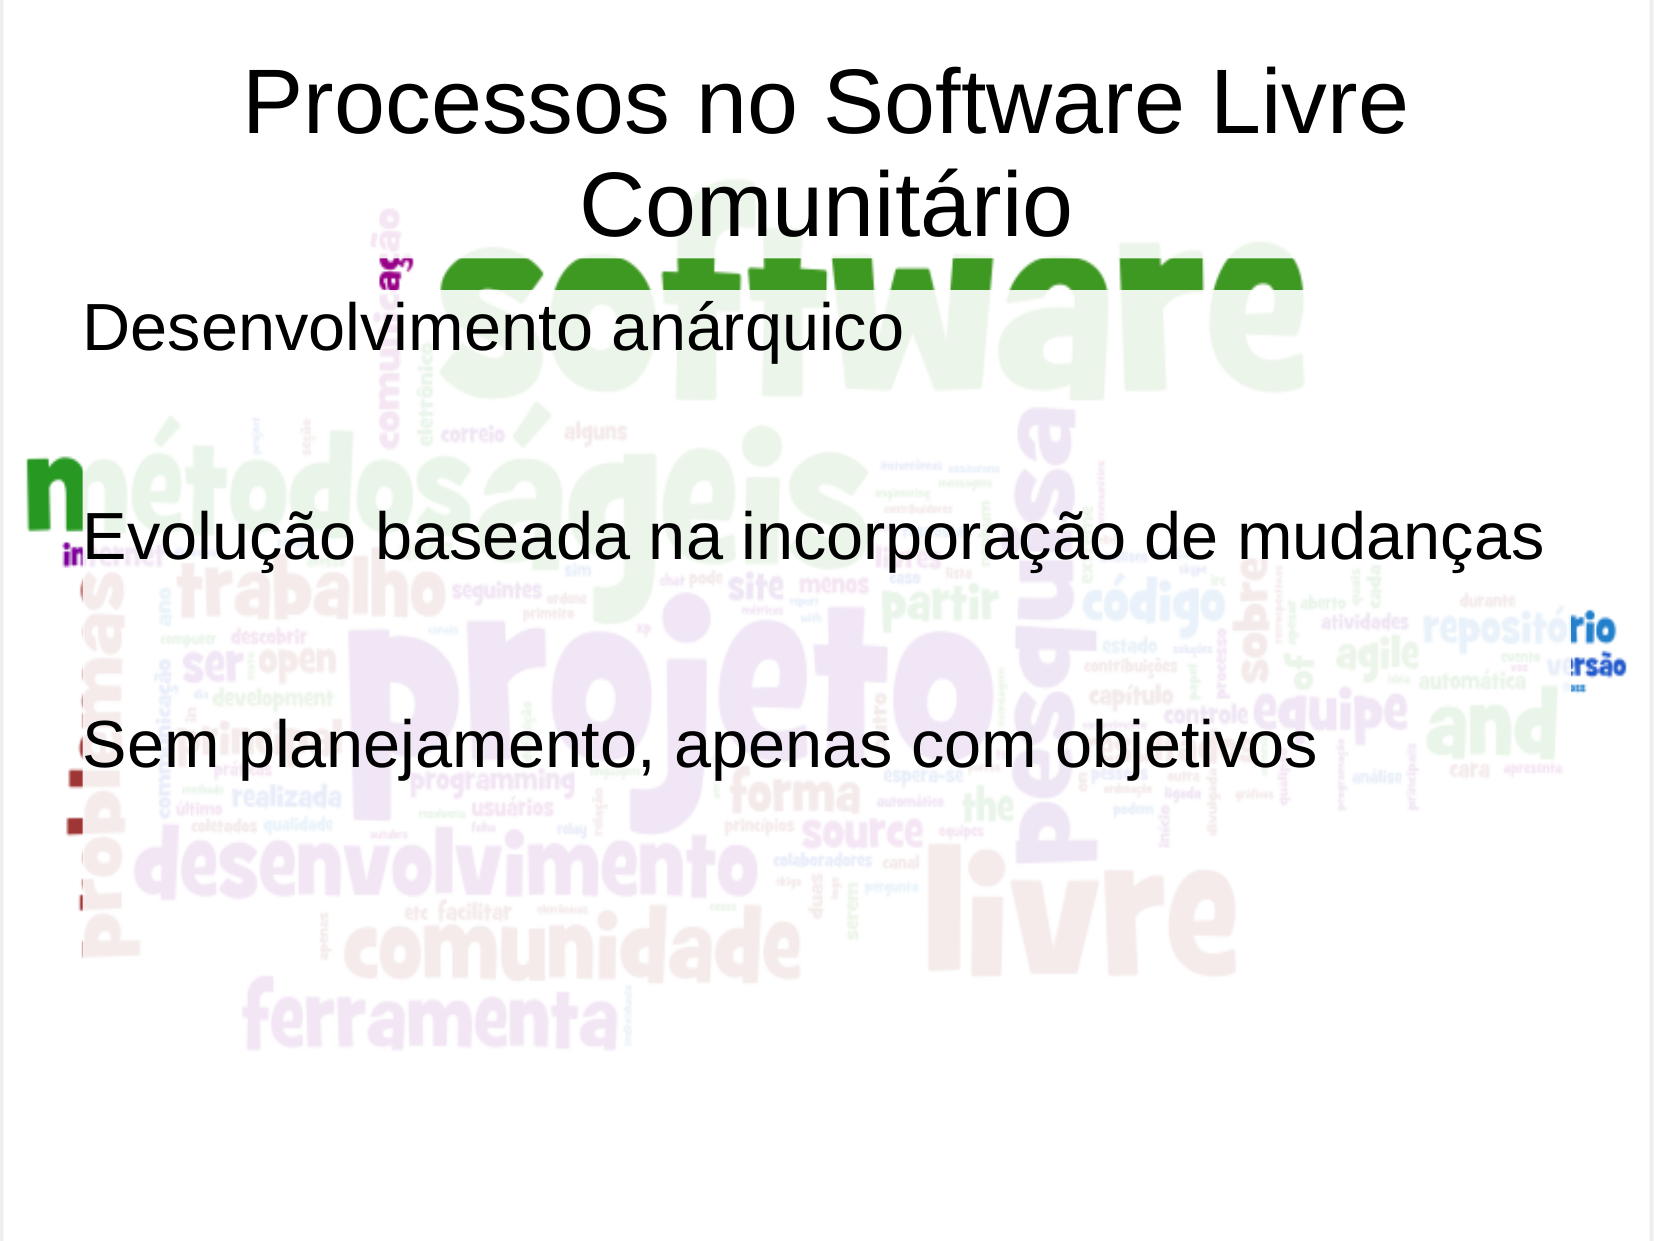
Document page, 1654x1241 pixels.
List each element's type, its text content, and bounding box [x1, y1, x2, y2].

title Processos no Software Livre Comunitário [82, 47, 1571, 259]
picture [0, 0, 1654, 1241]
list Desenvolvimento anárquico Evolução baseada na incorporação de mudanças Sem planejamento, apenas com objetivos [82, 290, 1571, 1109]
